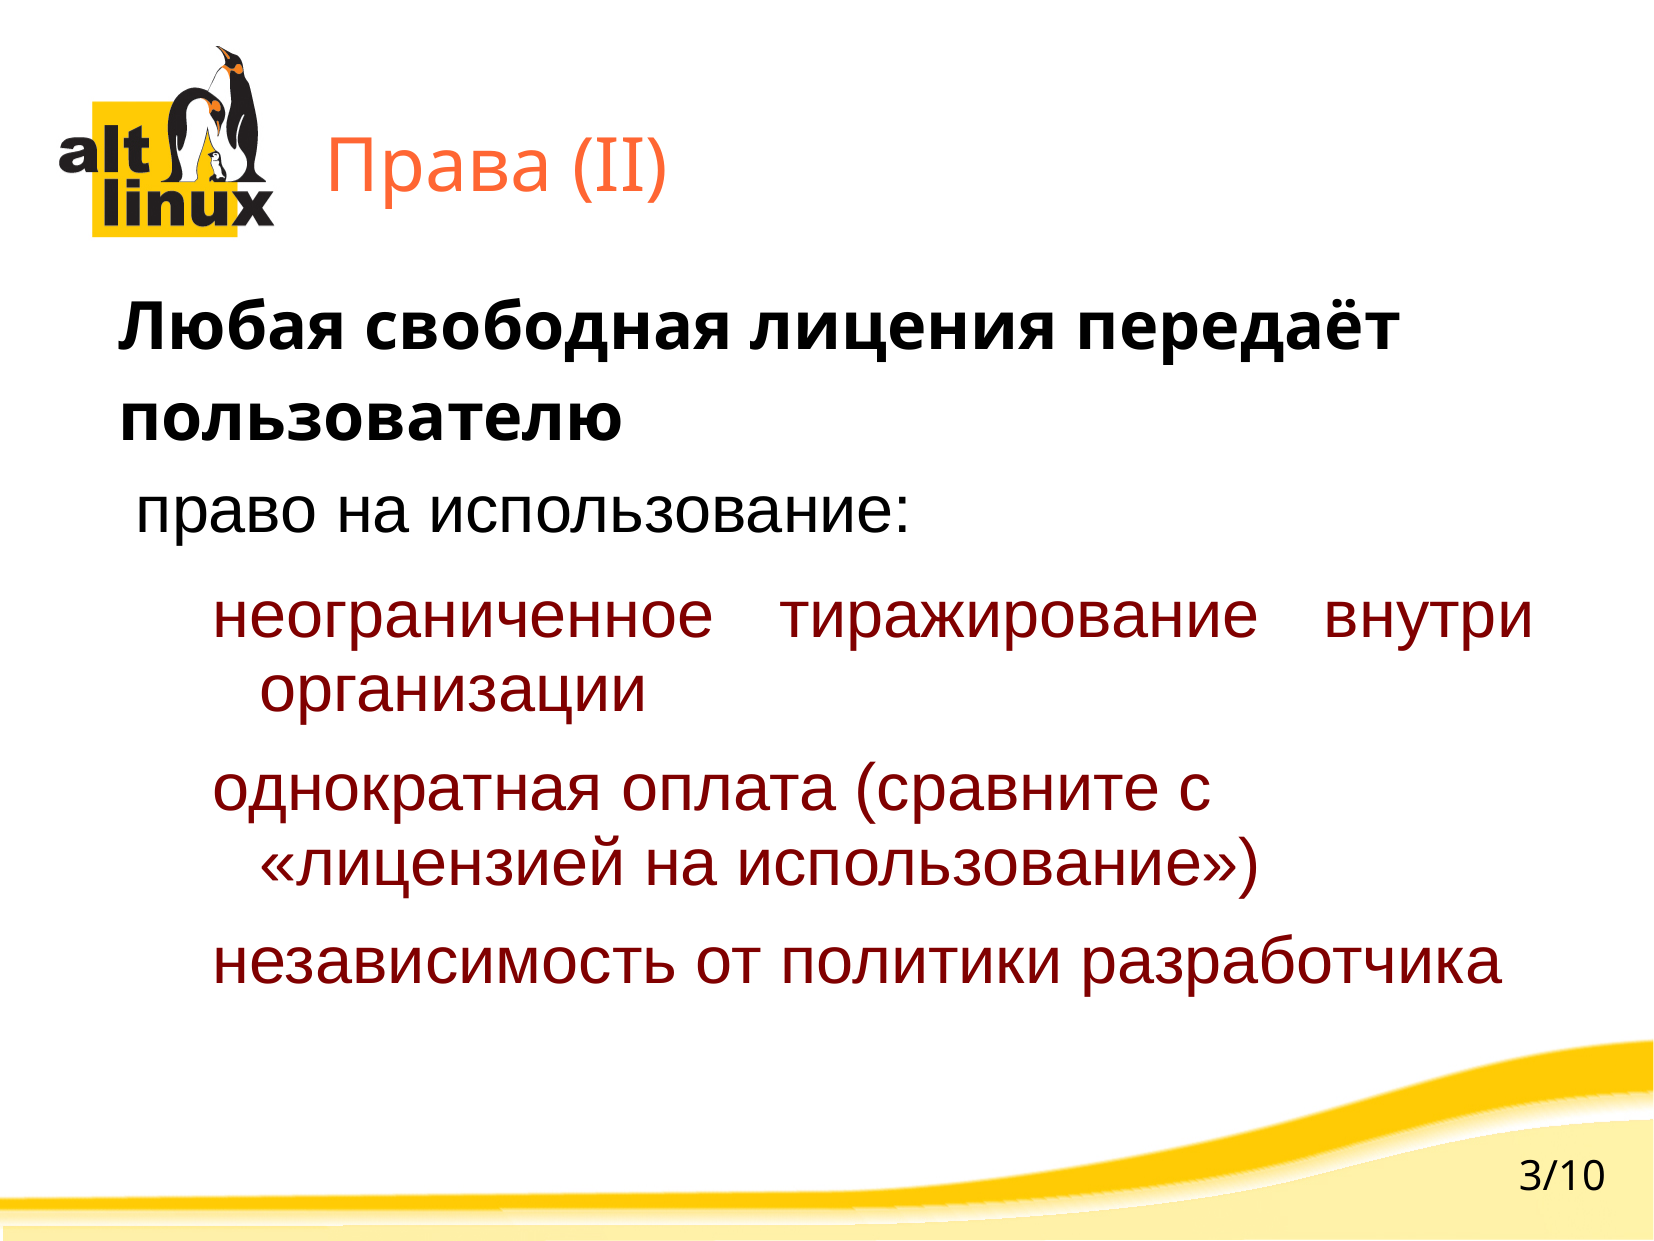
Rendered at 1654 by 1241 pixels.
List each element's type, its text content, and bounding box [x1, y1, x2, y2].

picture [0, 0, 1654, 1241]
title Любая свободная лицения передаёт пользователю [118, 291, 1536, 447]
list право на использование: неограниченное тиражирование внутри организации однократная оплата (сравните с «лицензией на использование») независимость от политики разработчика [118, 472, 1536, 1073]
text_box 3/10 [1476, 1149, 1607, 1198]
title Права (II) [324, 88, 1536, 237]
